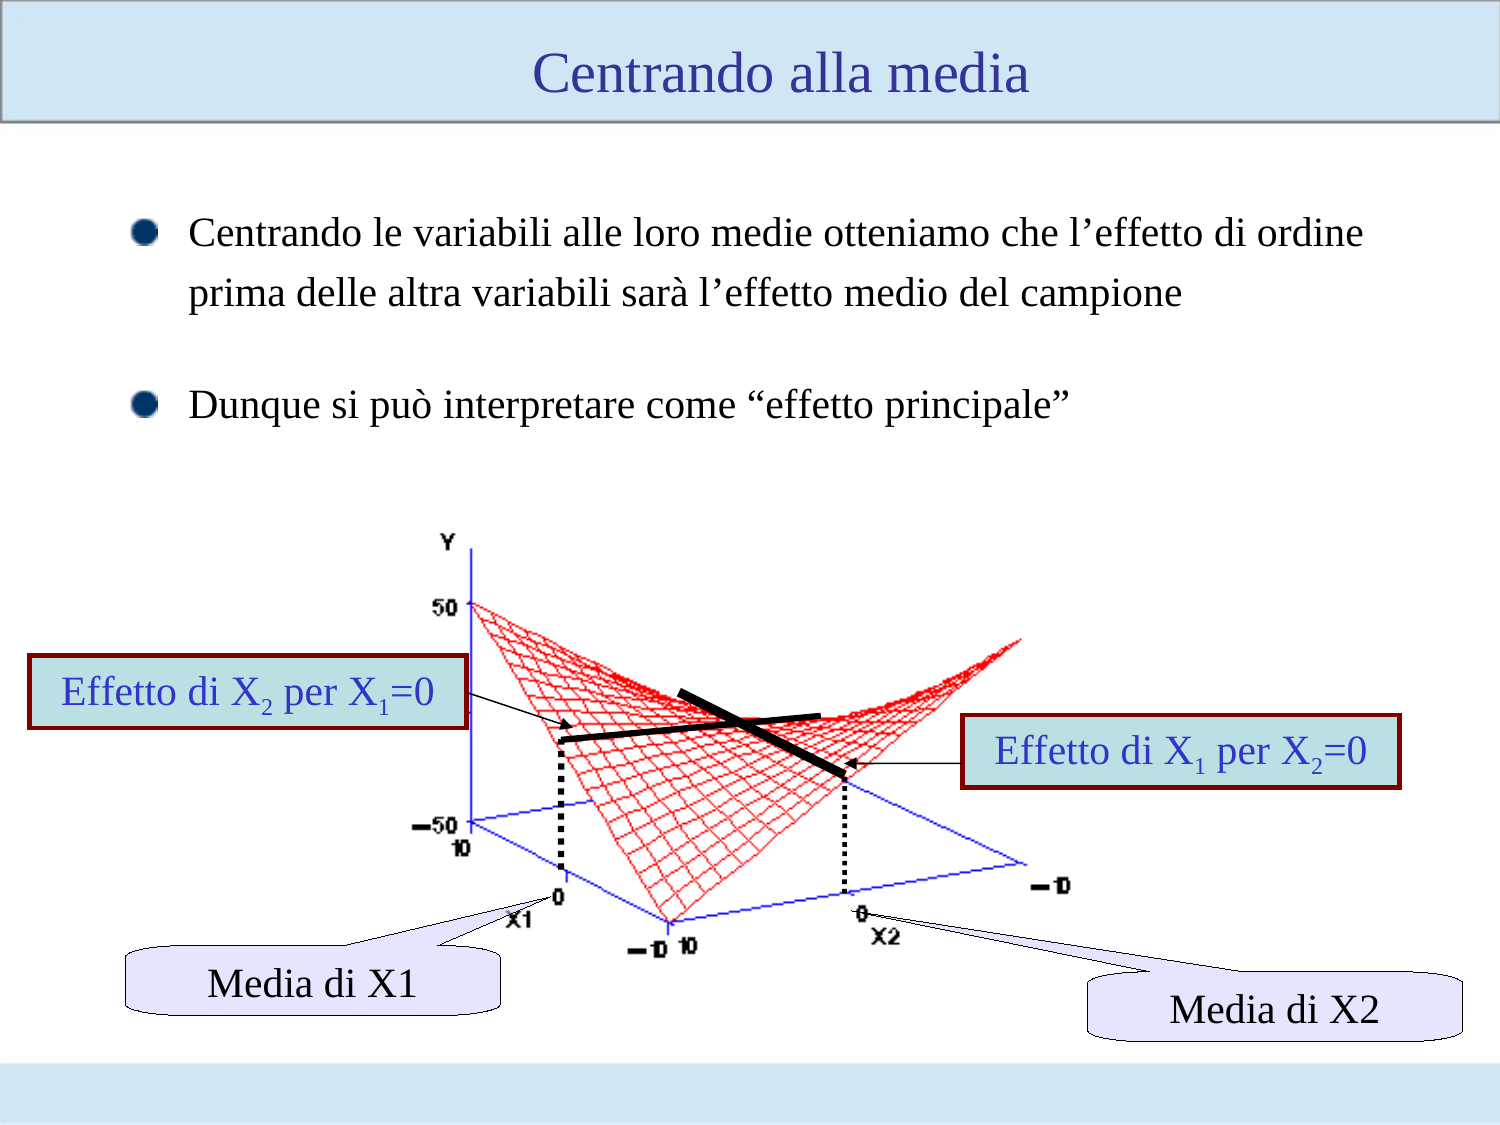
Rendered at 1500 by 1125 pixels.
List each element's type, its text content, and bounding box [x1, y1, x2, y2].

picture [0, 0, 1500, 1125]
text_box Centrando le variabili alle loro medie otteniamo che l’effetto di ordine prima delle altra variabili sarà l’effetto medio del campione Dunque si può interpretare come “effetto principale” [112, 187, 1413, 436]
text_box Effetto di X1 per X2=0 [962, 714, 1400, 788]
text_box Effetto di X2 per X1=0 [29, 655, 467, 729]
title Centrando alla media [249, 21, 1313, 117]
text_box Media di X2 [851, 910, 1463, 1042]
text_box Media di X1 [125, 896, 551, 1016]
